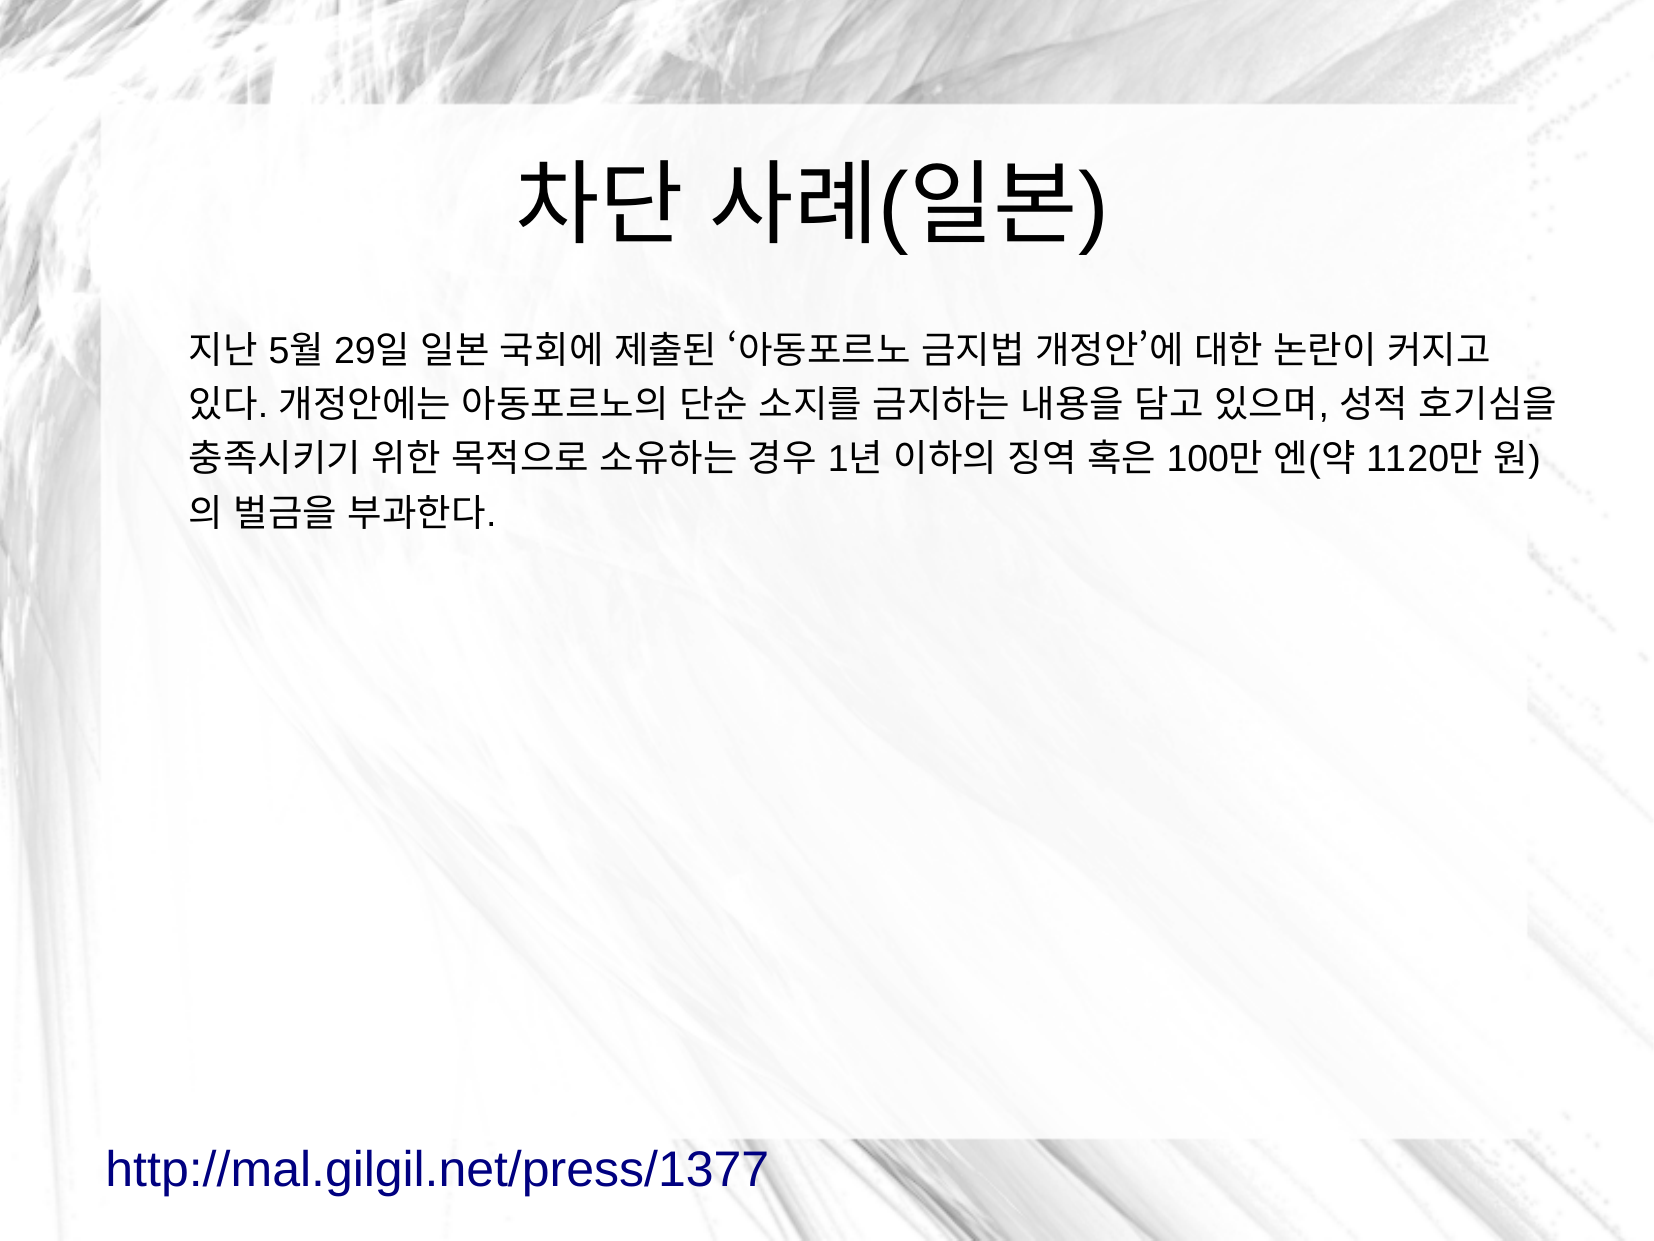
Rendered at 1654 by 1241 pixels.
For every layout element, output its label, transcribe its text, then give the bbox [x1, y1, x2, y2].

title 차단 사례(일본) [118, 112, 1506, 281]
picture [0, 0, 1654, 1241]
text_box http://mal.gilgil.net/press/1377 [90, 1133, 1583, 1205]
list 지난 5월 29일 일본 국회에 제출된 ‘아동포르노 금지법 개정안’에 대한 논란이 커지고 있다. 개정안에는 아동포르노의 단순 소지를 금지하는 내용을 담고 있으며, 성적 호기심을 충족시키기 위한 목적으로 소유하는 경우 1년 이하의 징역 혹은 100만 엔(약 1120만 원)의 벌금을 부과한다. [118, 319, 1571, 945]
